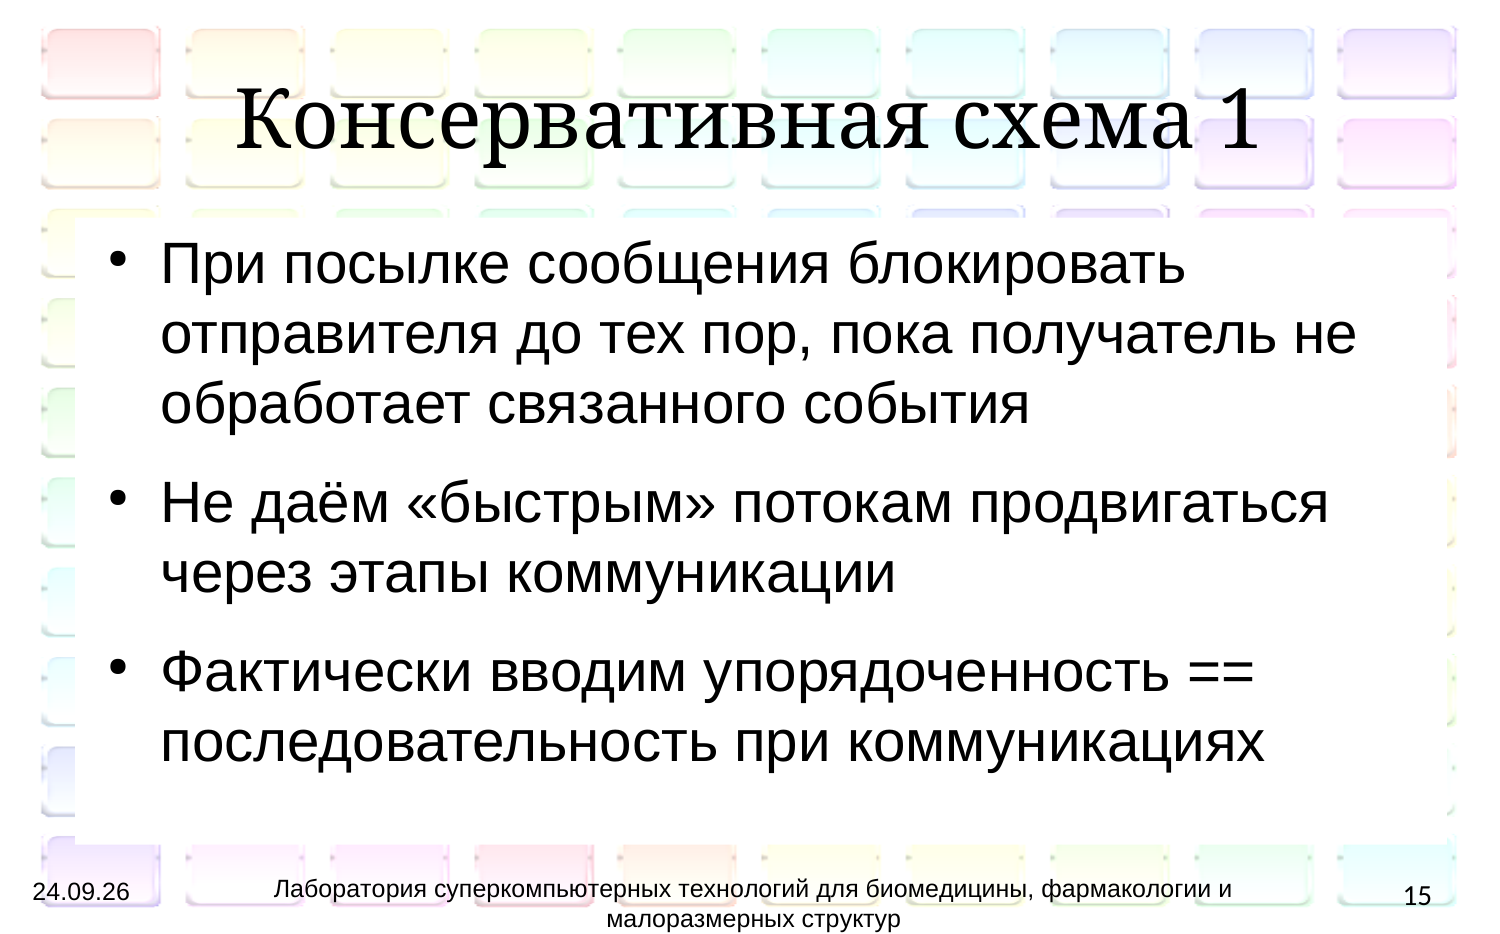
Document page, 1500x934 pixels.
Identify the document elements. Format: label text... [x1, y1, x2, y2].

title Консервативная схема 1 [75, 37, 1426, 193]
text_box <номер> [1387, 868, 1473, 918]
list При посылке сообщения блокировать отправителя до тех пор, пока получатель не обработает связанного события Не даём «быстрым» потокам продвигаться через этапы коммуникации Фактически вводим упорядоченность == последовательность при коммуникациях [75, 217, 1447, 845]
picture [0, 0, 1500, 934]
text_box Лаборатория суперкомпьютерных технологий для биомедицины, фармакологии и малоразмерных структур [171, 864, 1338, 915]
text_box 14.04.14 [17, 868, 184, 918]
